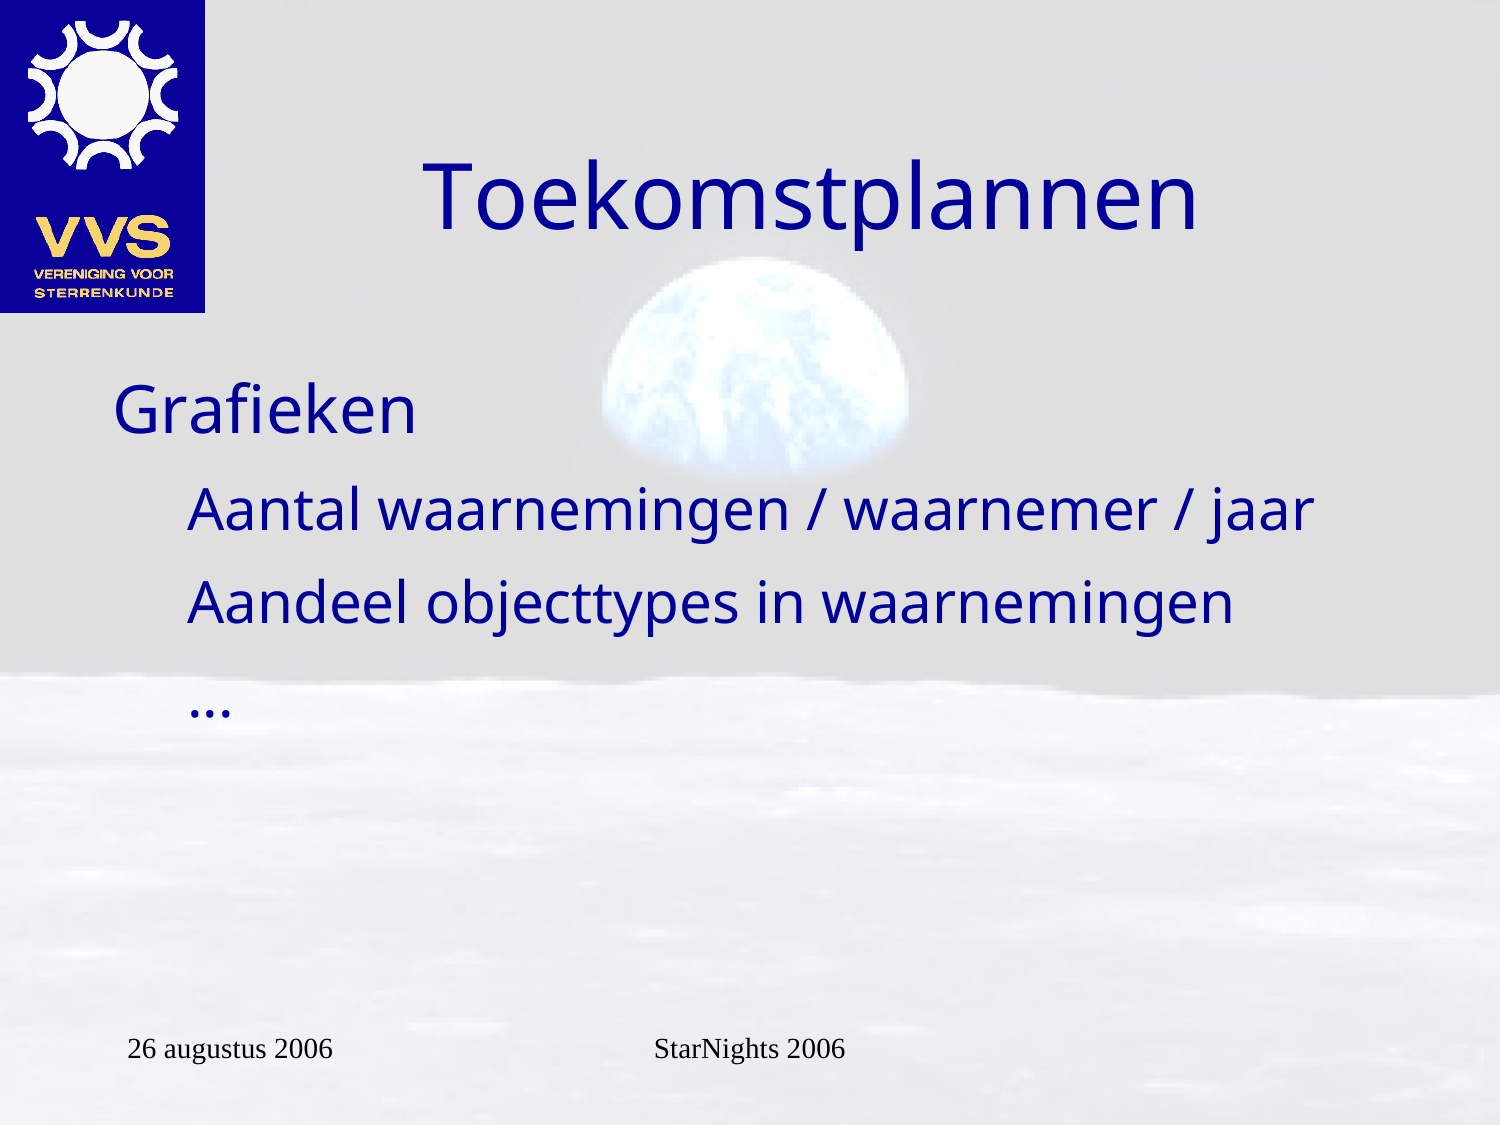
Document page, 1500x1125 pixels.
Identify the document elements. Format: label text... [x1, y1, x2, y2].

picture [0, 0, 205, 313]
title Toekomstplannen [237, 76, 1388, 312]
list Grafieken Aantal waarnemingen / waarnemer / jaar Aandeel objecttypes in waarnemingen ... [112, 362, 1388, 1001]
